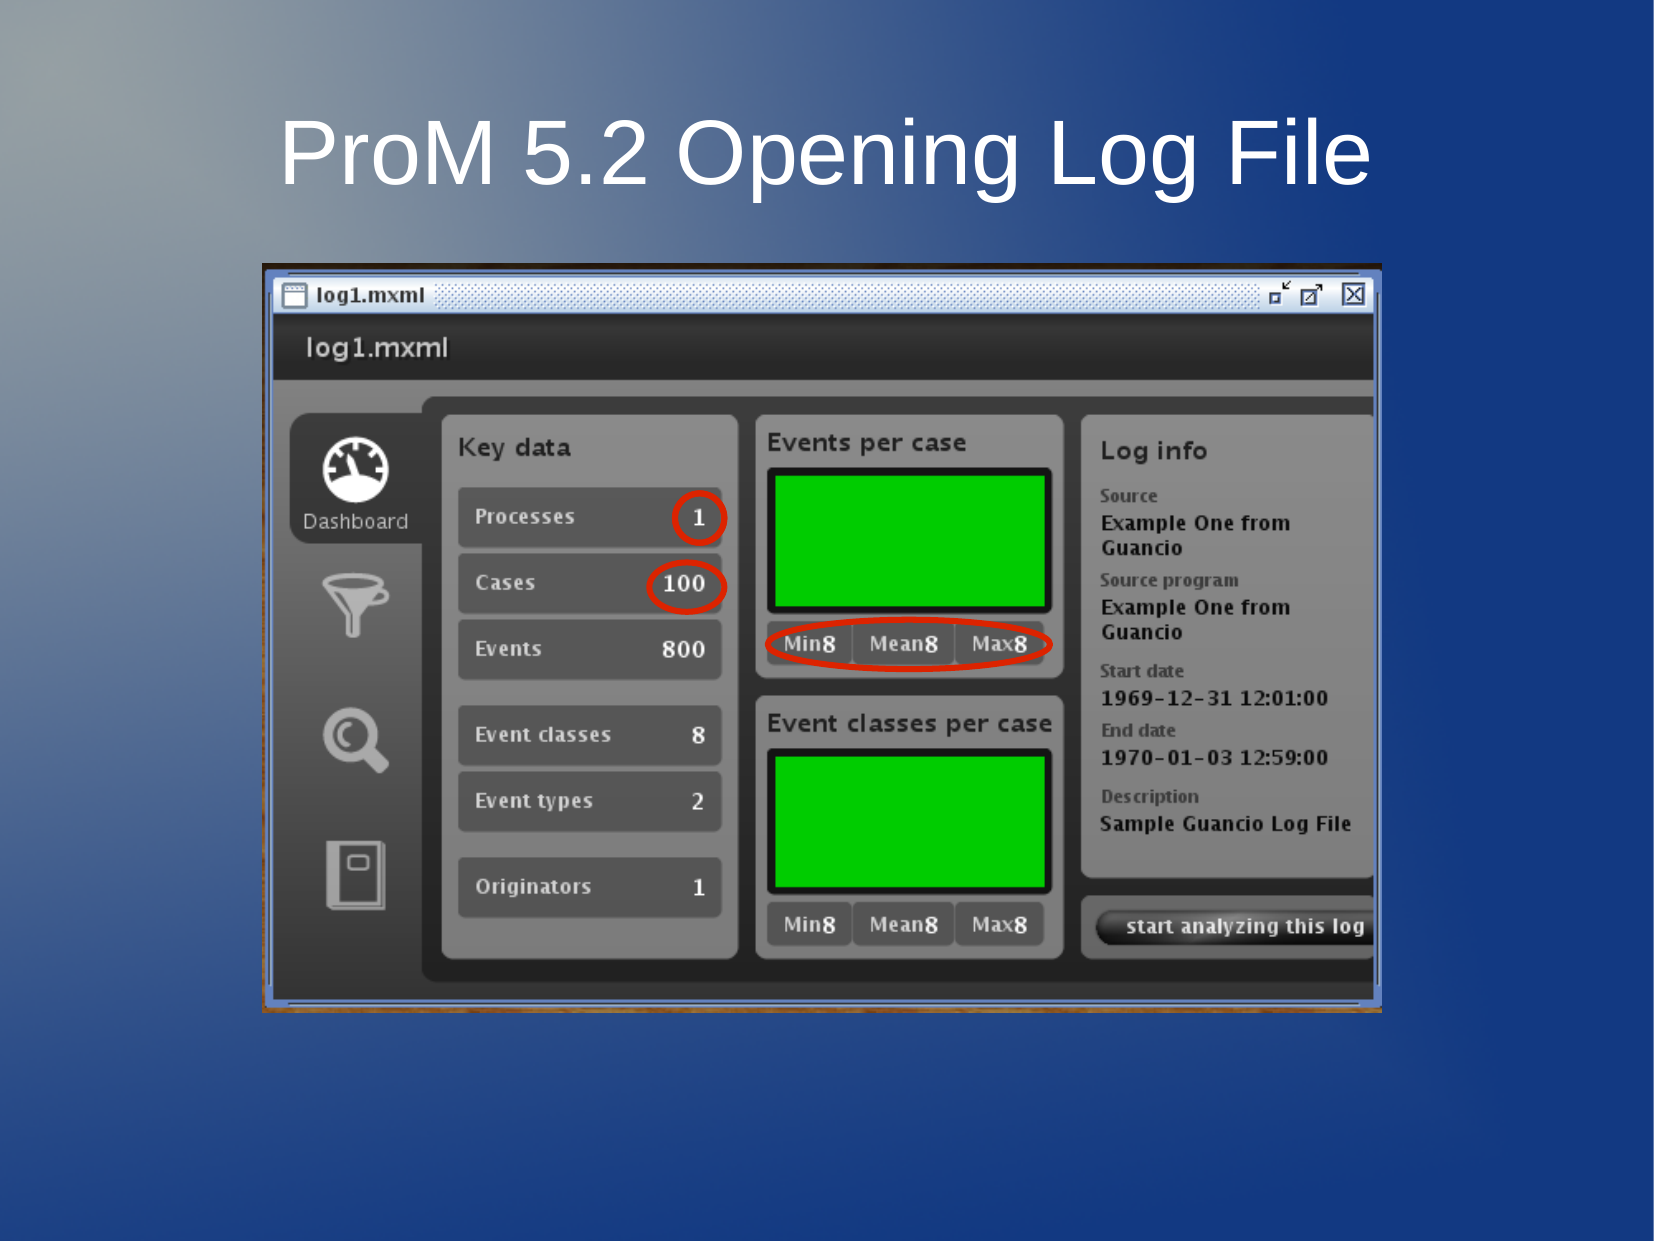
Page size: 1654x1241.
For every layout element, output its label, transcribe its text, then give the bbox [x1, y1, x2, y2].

title ProM 5.2 Opening Log File [82, 49, 1571, 257]
picture [0, 0, 1654, 1241]
